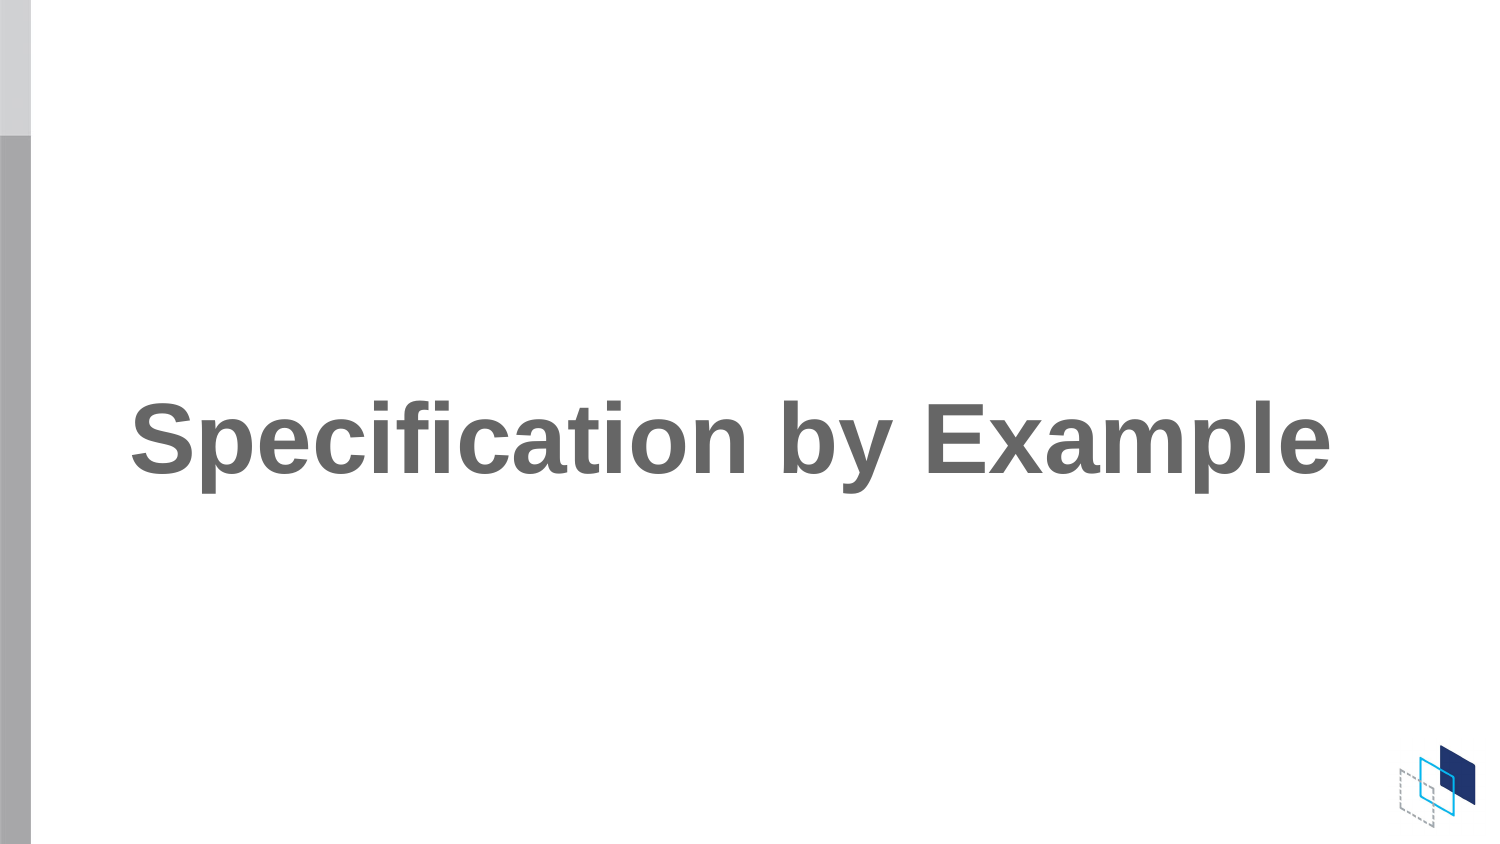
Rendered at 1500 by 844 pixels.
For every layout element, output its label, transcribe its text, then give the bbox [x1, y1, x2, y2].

picture [1388, 738, 1486, 836]
list Specification by Example [75, 127, 1389, 739]
picture [0, 0, 37, 844]
